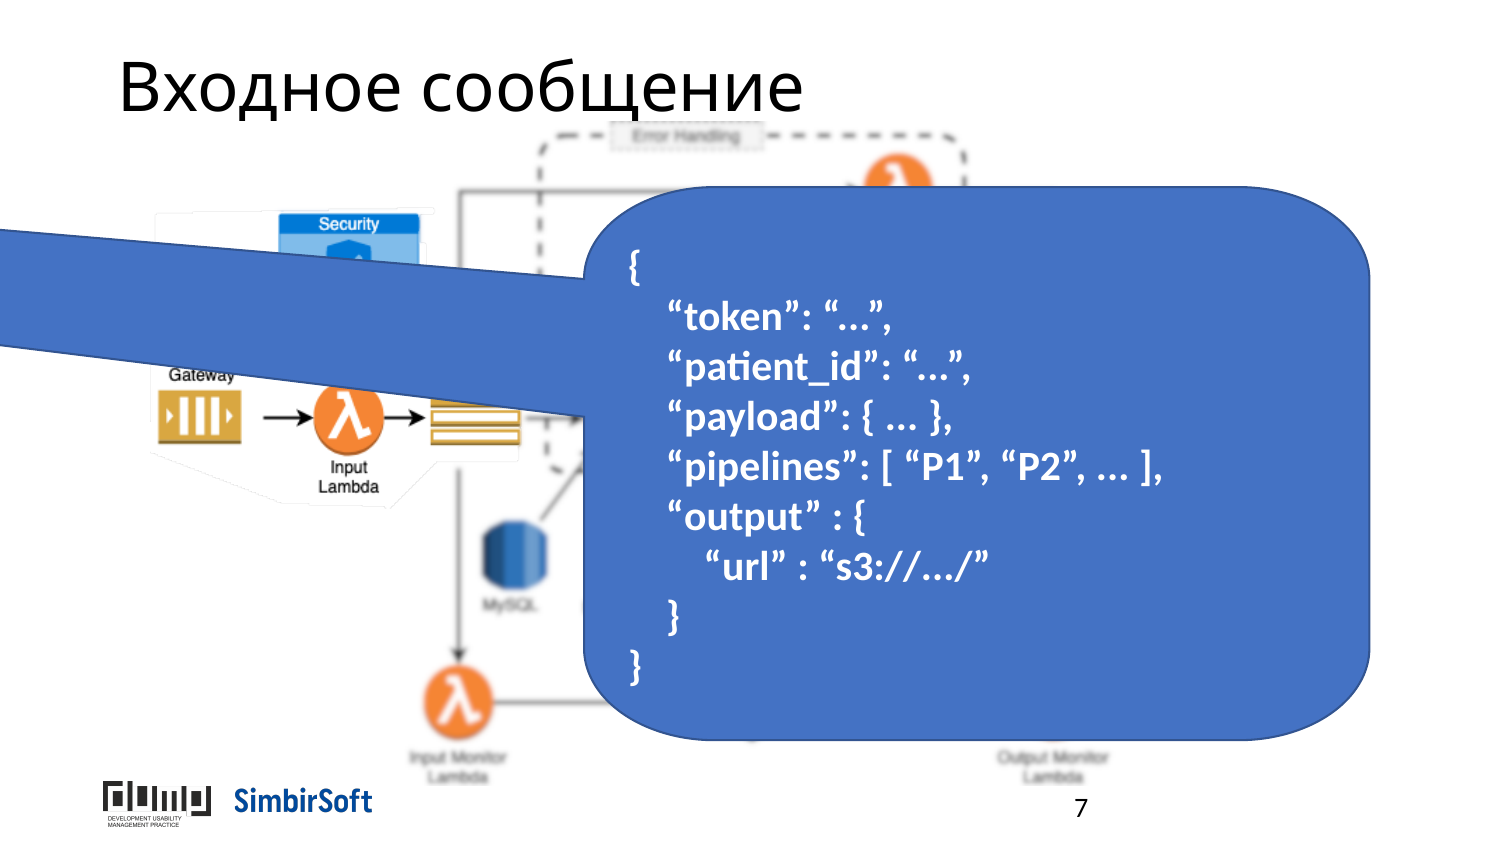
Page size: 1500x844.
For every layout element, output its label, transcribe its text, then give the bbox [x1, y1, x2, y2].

text_box { “token”: “...”, “patient_id”: “...”, “payload”: { ... }, “pipelines”: [ “P1”, “P2”, ... ], “output” : { “url” : “s3://.../” } } [0, 187, 1370, 741]
picture [103, 362, 1370, 827]
picture [136, 121, 1370, 278]
title Входное сообщение [103, 44, 1397, 122]
slide_number <номер> [1059, 782, 1397, 827]
